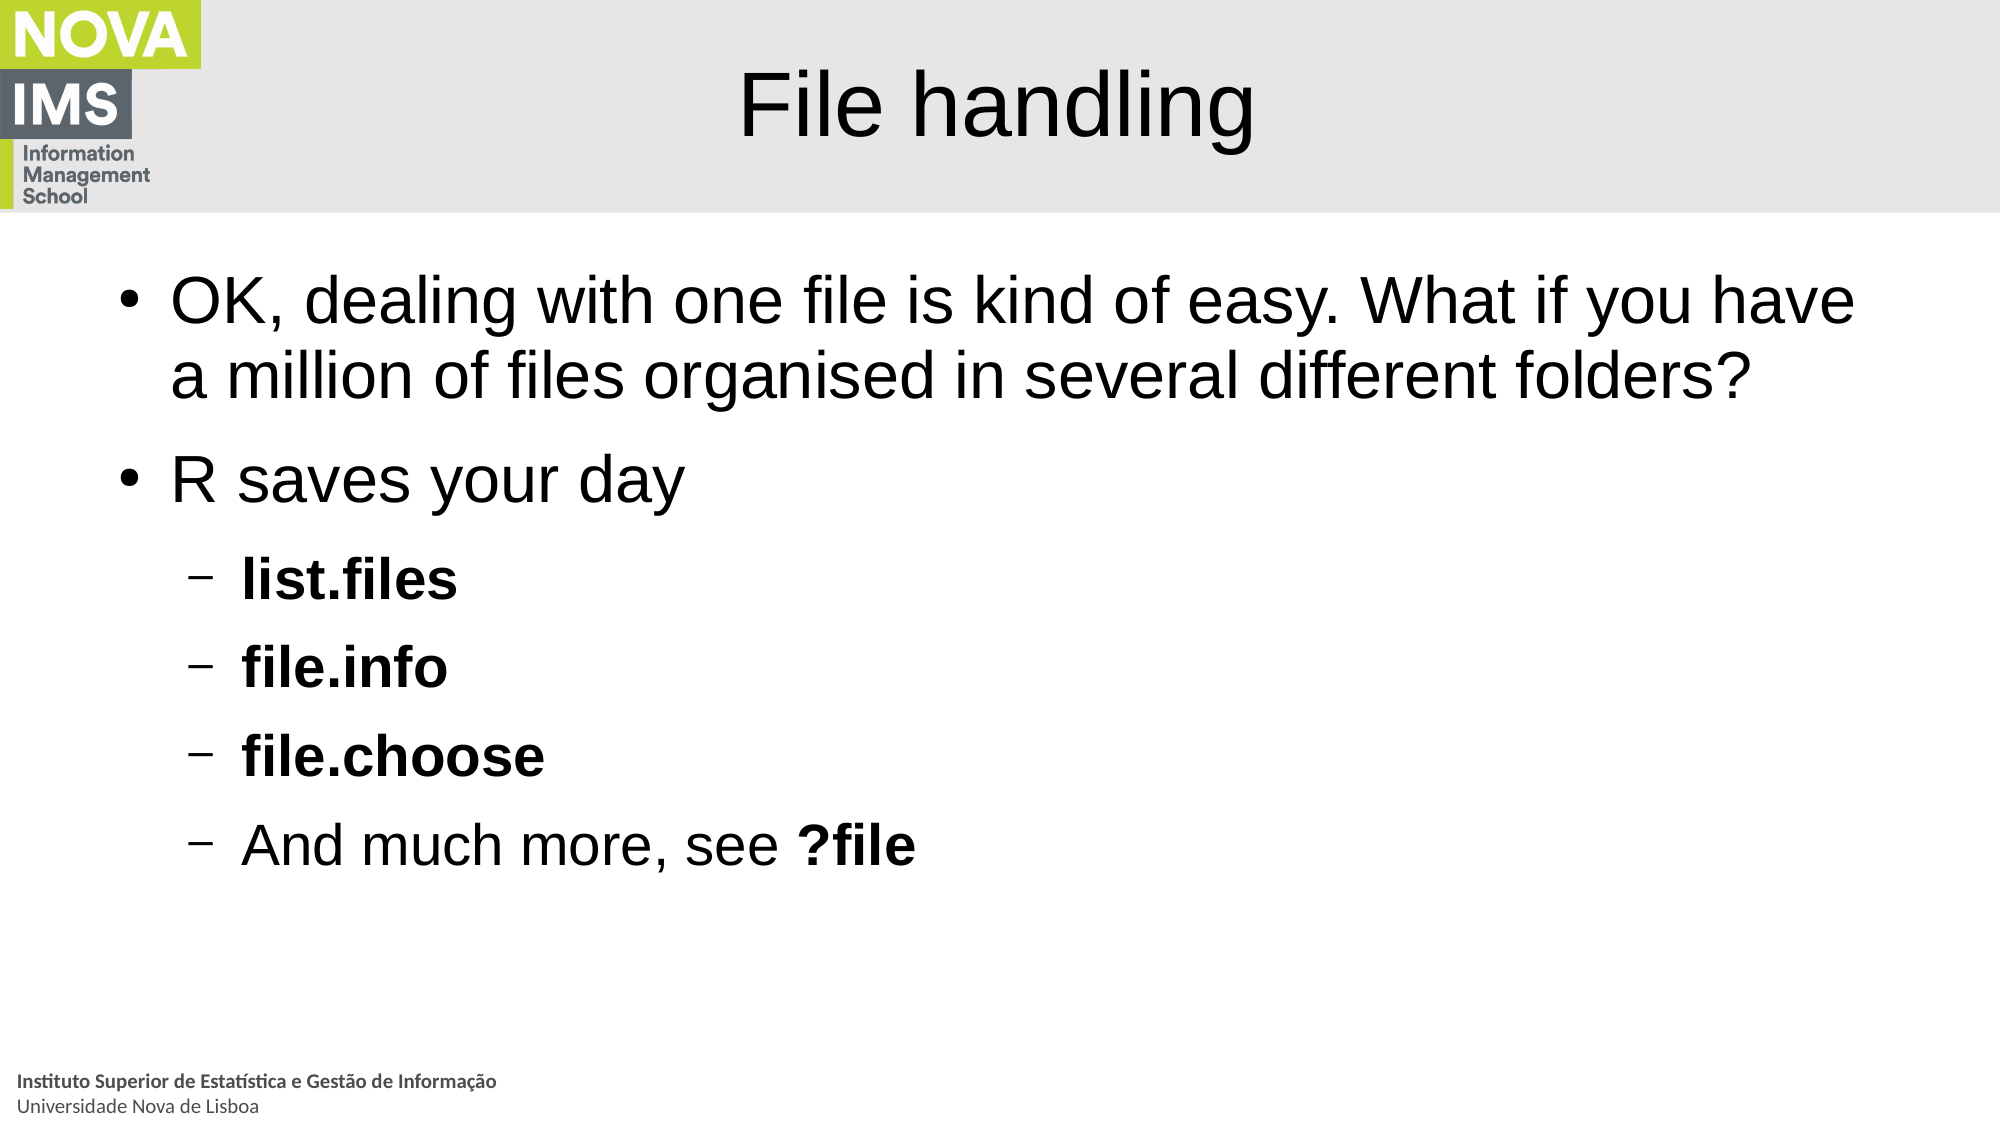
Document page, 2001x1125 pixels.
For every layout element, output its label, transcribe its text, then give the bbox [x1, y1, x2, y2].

title File handling [94, 19, 1902, 189]
list OK, dealing with one file is kind of easy. What if you have a million of files organised in several different folders? R saves your day list.files file.info file.choose And much more, see ?file [99, 263, 1900, 916]
picture [0, 0, 201, 209]
